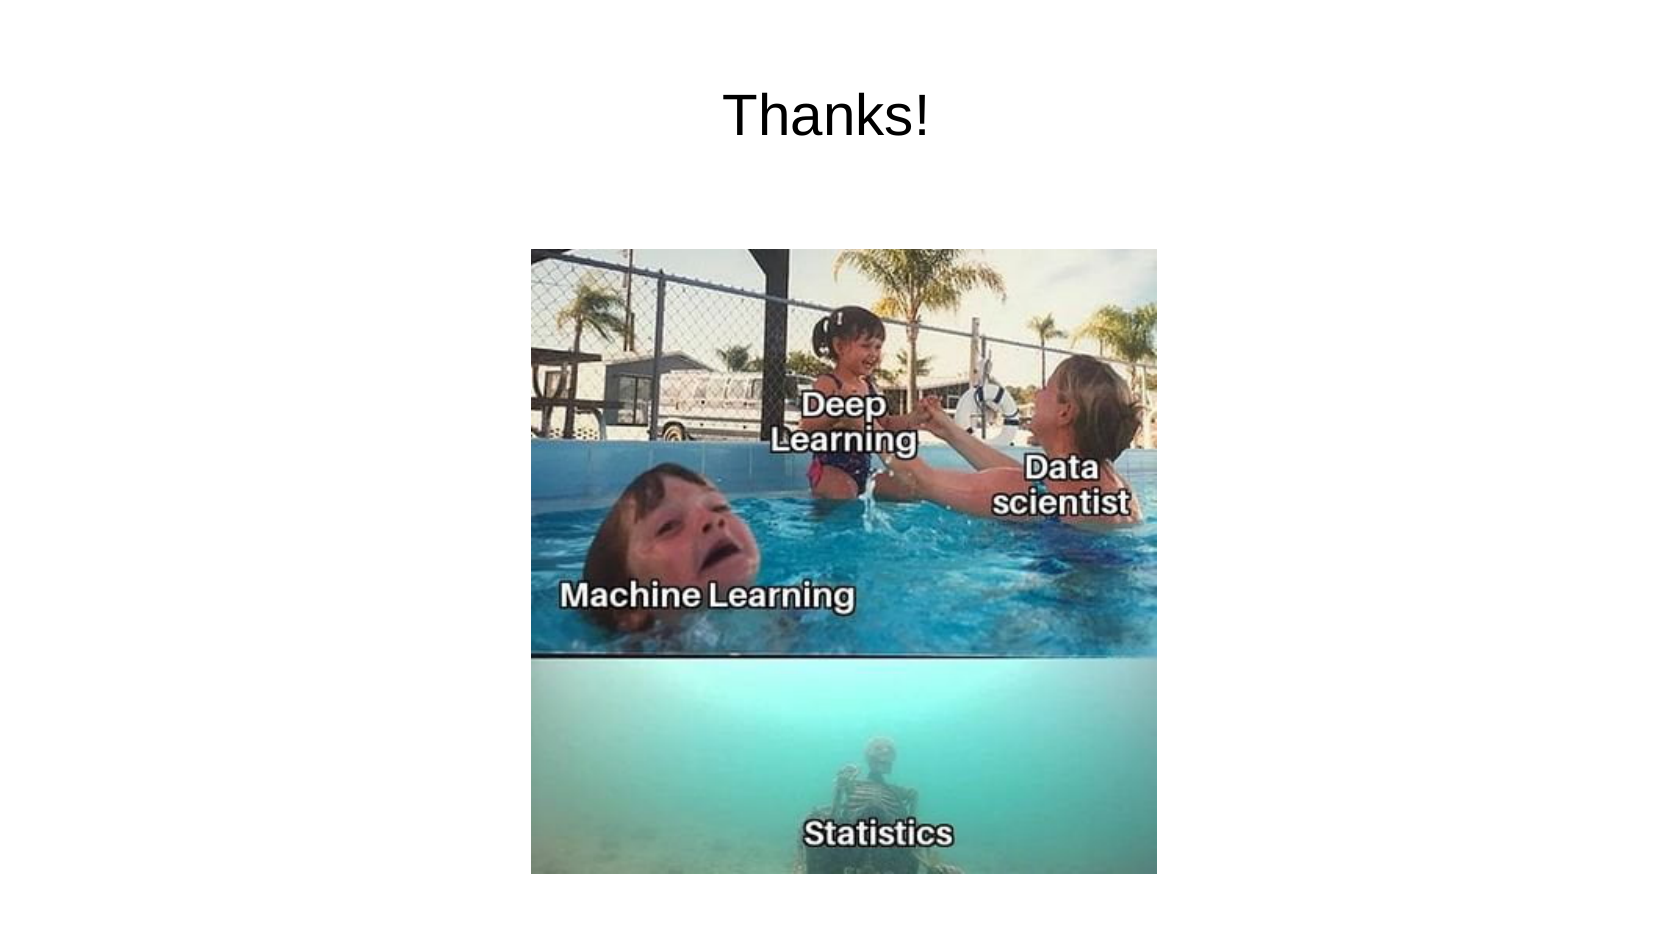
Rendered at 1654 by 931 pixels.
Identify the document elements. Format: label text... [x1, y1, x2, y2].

picture [531, 249, 1157, 875]
title Thanks! [82, 37, 1571, 193]
